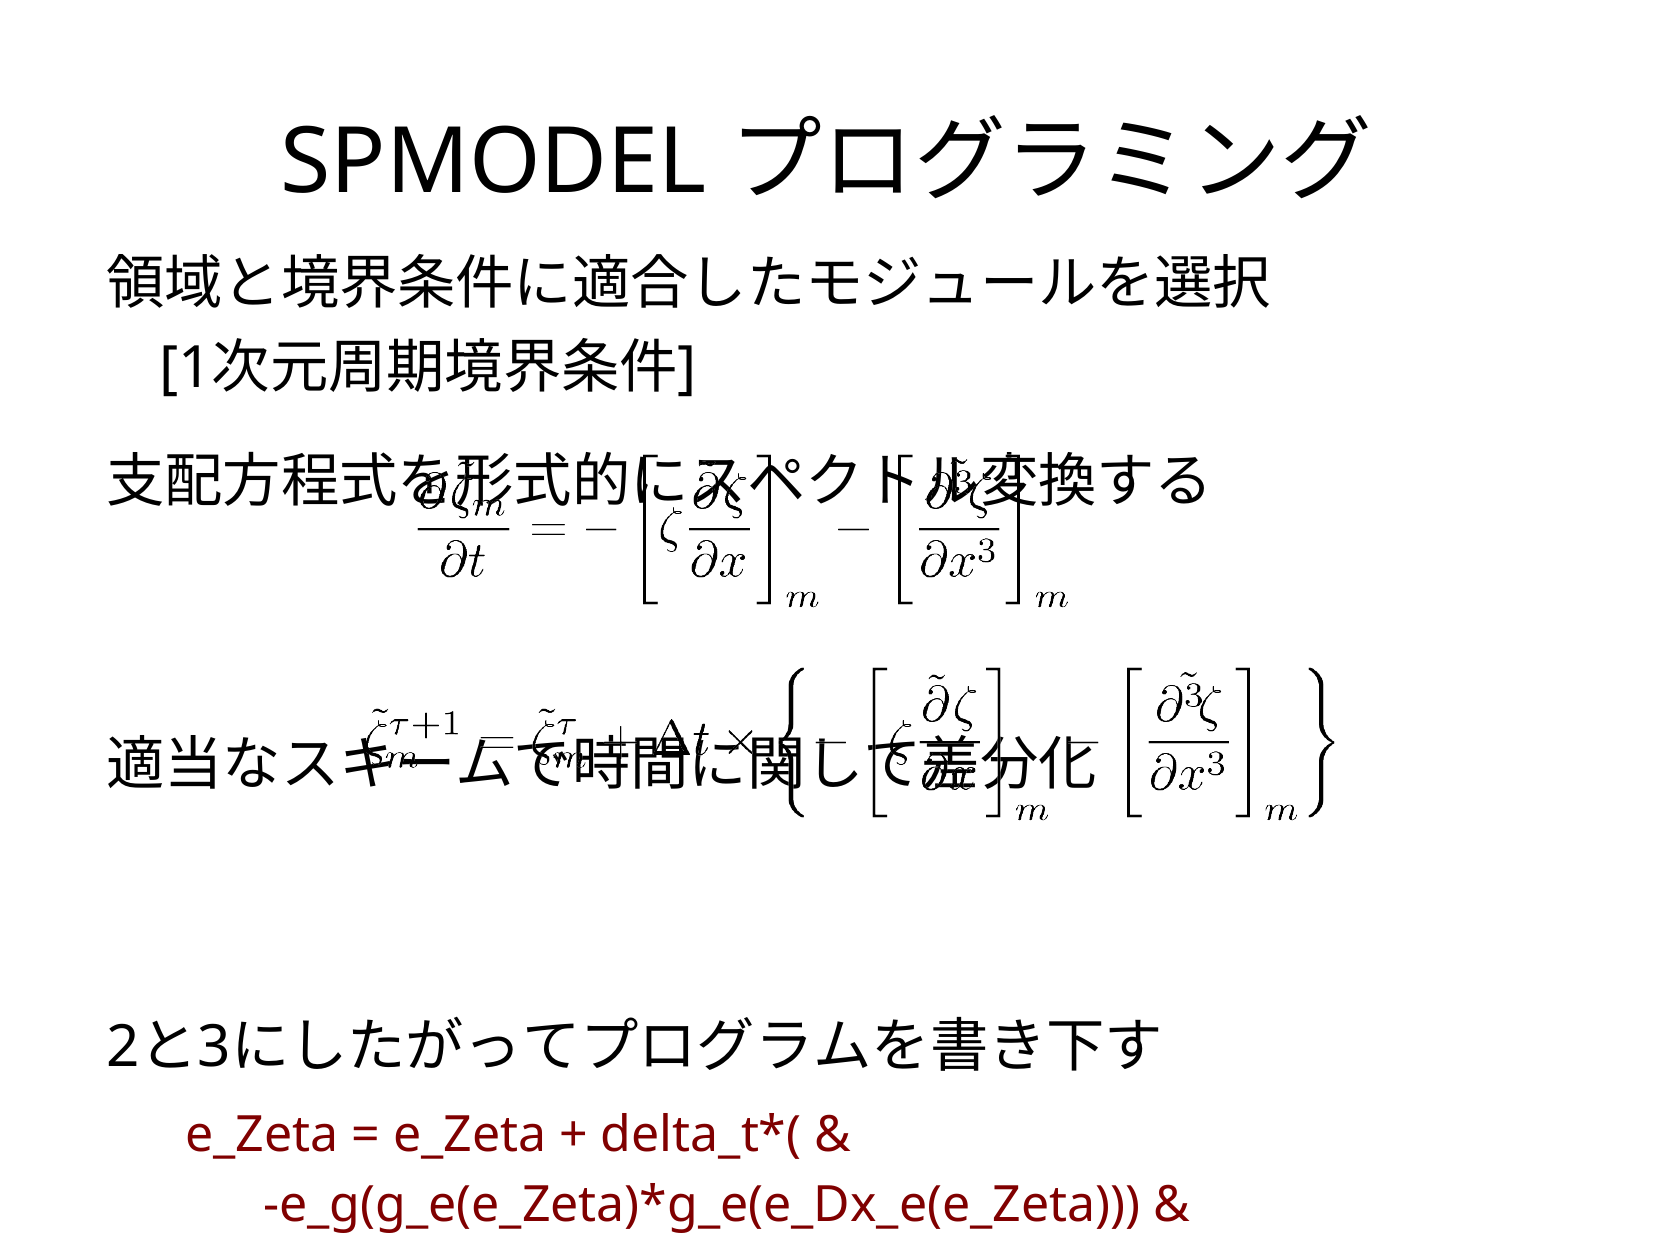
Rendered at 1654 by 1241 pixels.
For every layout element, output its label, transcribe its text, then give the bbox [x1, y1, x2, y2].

title SPMODEL プログラミング [82, 56, 1571, 250]
picture [354, 661, 1345, 827]
picture [413, 448, 1079, 614]
list 領域と境界条件に適合したモジュールを選択 [1次元周期境界条件] 支配方程式を形式的にスペクトル変換する 適当なスキームで時間に関して差分化 2と3にしたがってプログラムを書き下す e_Zeta = e_Zeta + delta_t*( & -e_g(g_e(e_Zeta)*g_e(e_Dx_e(e_Zeta))) & -e_Dx_e(e_Dx_e(e_Dx_e(e_Zeta))) ) 方程式の形そのままにプログラムできる！ [88, 236, 1577, 1182]
